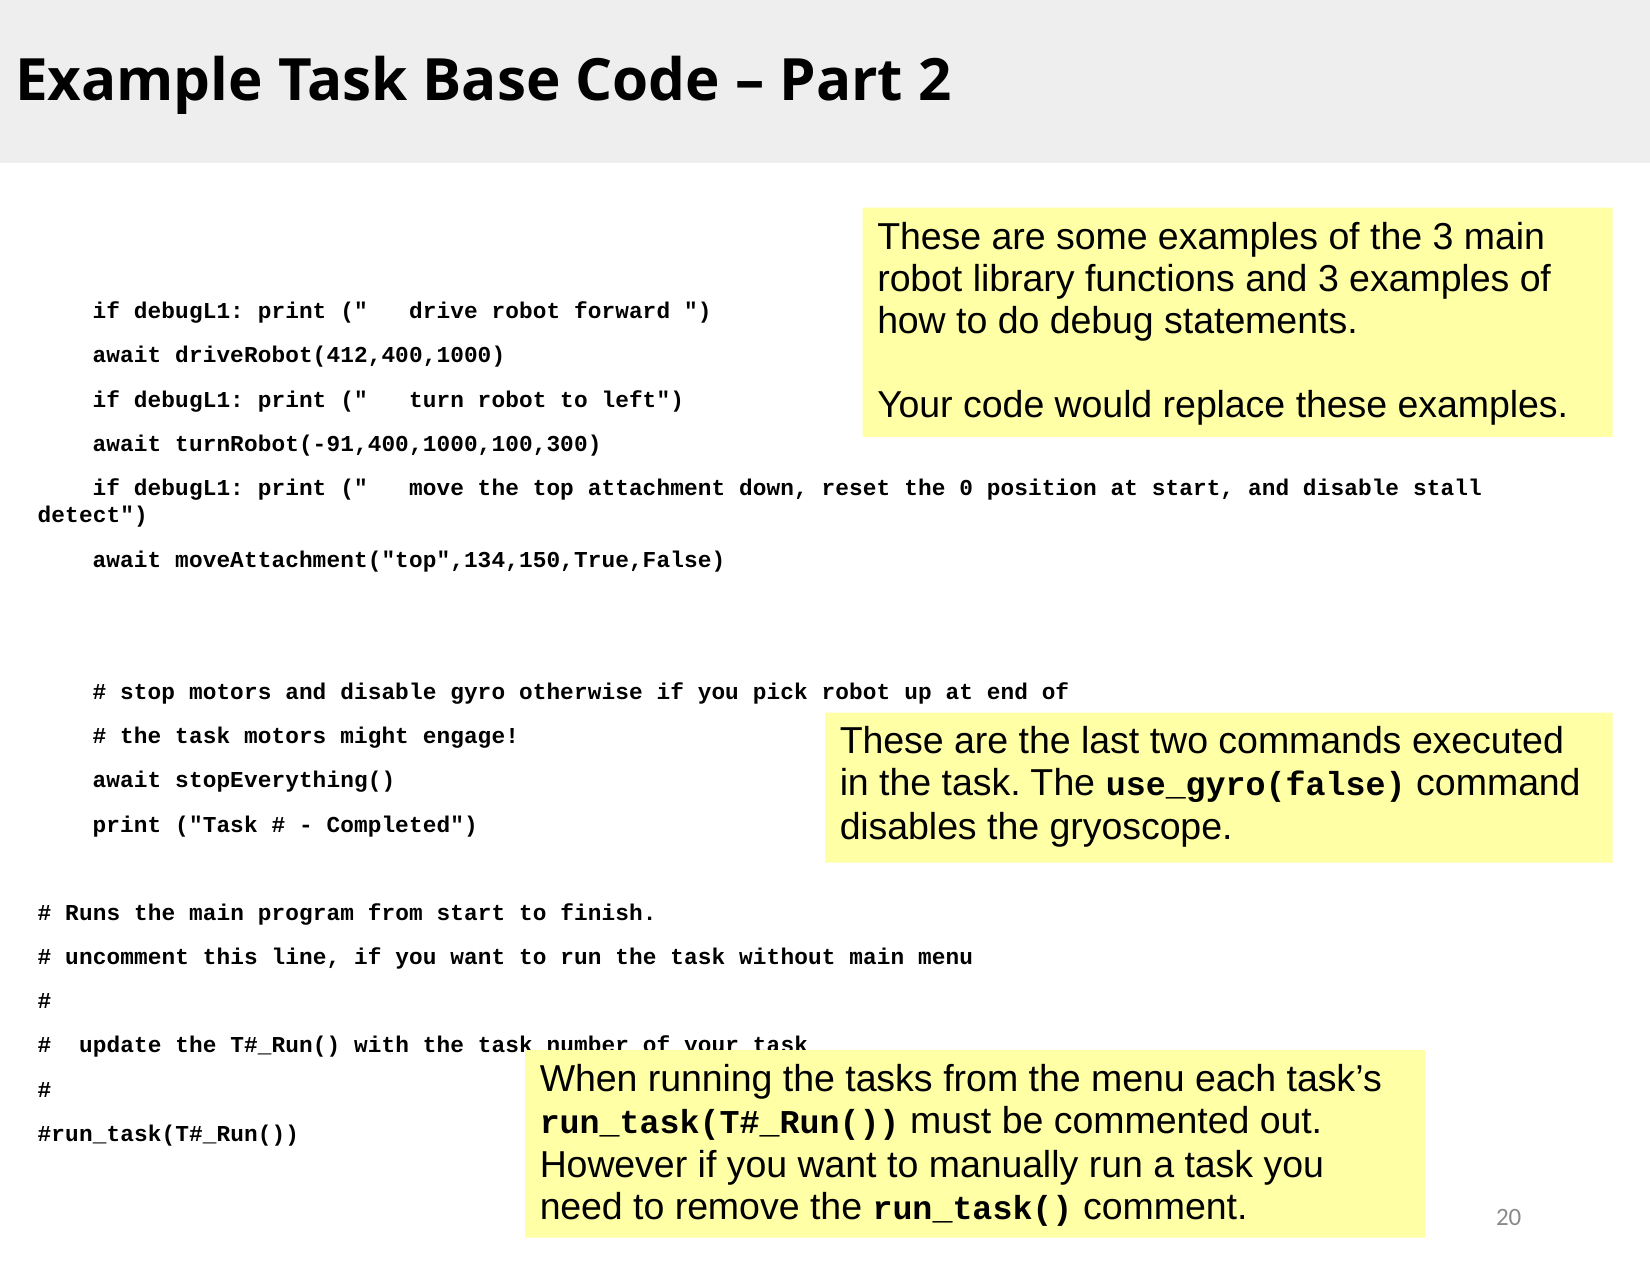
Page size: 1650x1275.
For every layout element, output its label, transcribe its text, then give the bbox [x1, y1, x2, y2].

title Example Task Base Code – Part 2 [0, 0, 1650, 163]
text_box These are the last two commands executed in the task. The use_gyro(false) command disables the gryoscope. [825, 712, 1613, 863]
list if debugL1: print (" drive robot forward ") await driveRobot(412,400,1000) if debugL1: print (" turn robot to left") await turnRobot(-91,400,1000,100,300) if debugL1: print (" move the top attachment down, reset the 0 position at start, and disable stall detect") await moveAttachment("top",134,150,True,False) # stop motors and disable gyro otherwise if you pick robot up at end of # the task motors might engage! await stopEverything() print ("Task # - Completed") # Runs the main program from start to finish. # uncomment this line, if you want to run the task without main menu # # update the T#_Run() with the task number of your task # #run_task(T#_Run()) [37, 207, 1595, 1149]
text_box These are some examples of the 3 main robot library functions and 3 examples of how to do debug statements. Your code would replace these examples. [862, 207, 1613, 437]
text_box When running the tasks from the menu each task’s run_task(T#_Run()) must be commented out. However if you want to manually run a task you need to remove the run_task() comment. [525, 1050, 1426, 1238]
